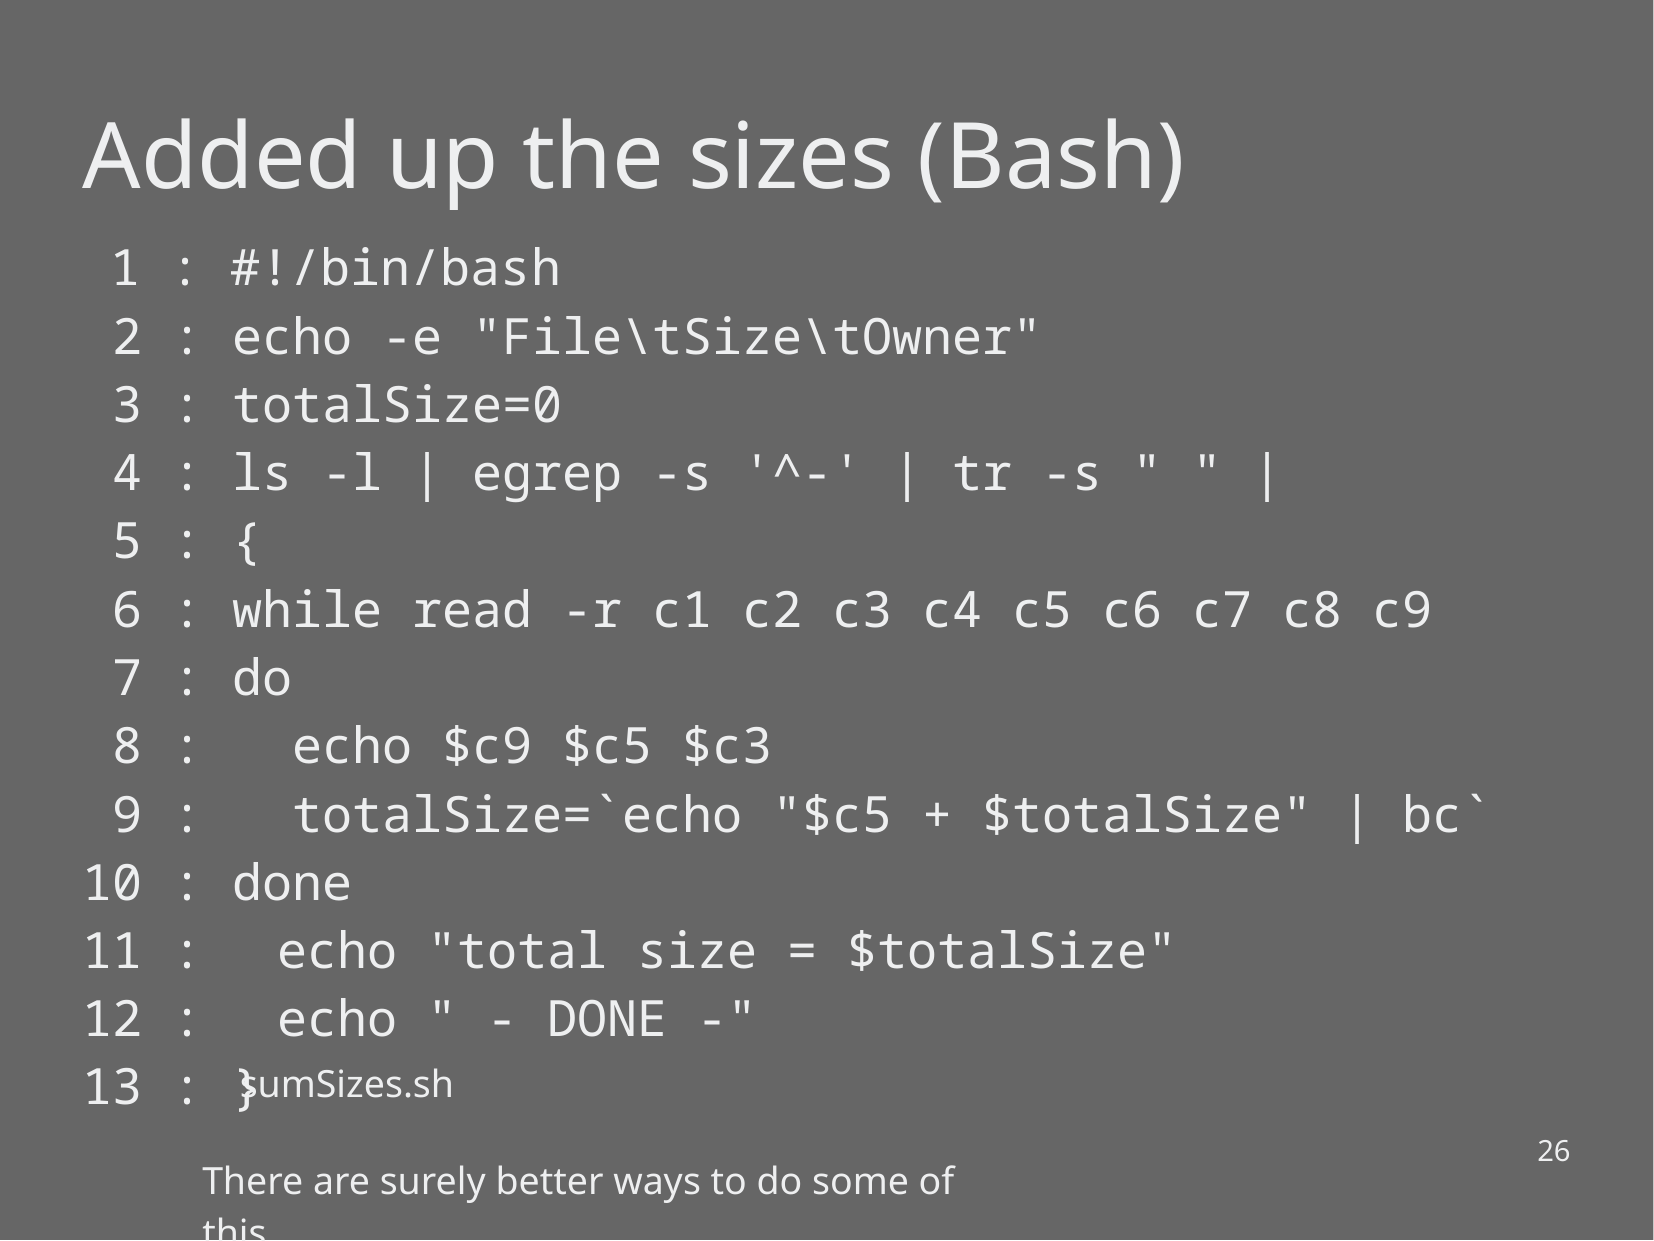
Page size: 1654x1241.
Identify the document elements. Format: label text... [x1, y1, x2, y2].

text_box sumSizes.sh [225, 1050, 901, 1103]
title Added up the sizes (Bash) [82, 49, 1571, 225]
text_box There are surely better ways to do some of this [187, 1147, 1013, 1201]
text_box 1 : #!/bin/bash 2 : echo -e "File\tSize\tOwner" 3 : totalSize=0 4 : ls -l | egrep -s '^-' | tr -s " " | 5 : { 6 : while read -r c1 c2 c3 c4 c5 c6 c7 c8 c9 7 : do 8 : echo $c9 $c5 $c3 9 : totalSize=`echo "$c5 + $totalSize" | bc` 10 : done 11 : echo "total size = $totalSize" 12 : echo " - DONE -" 13 : } [37, 225, 1654, 1051]
